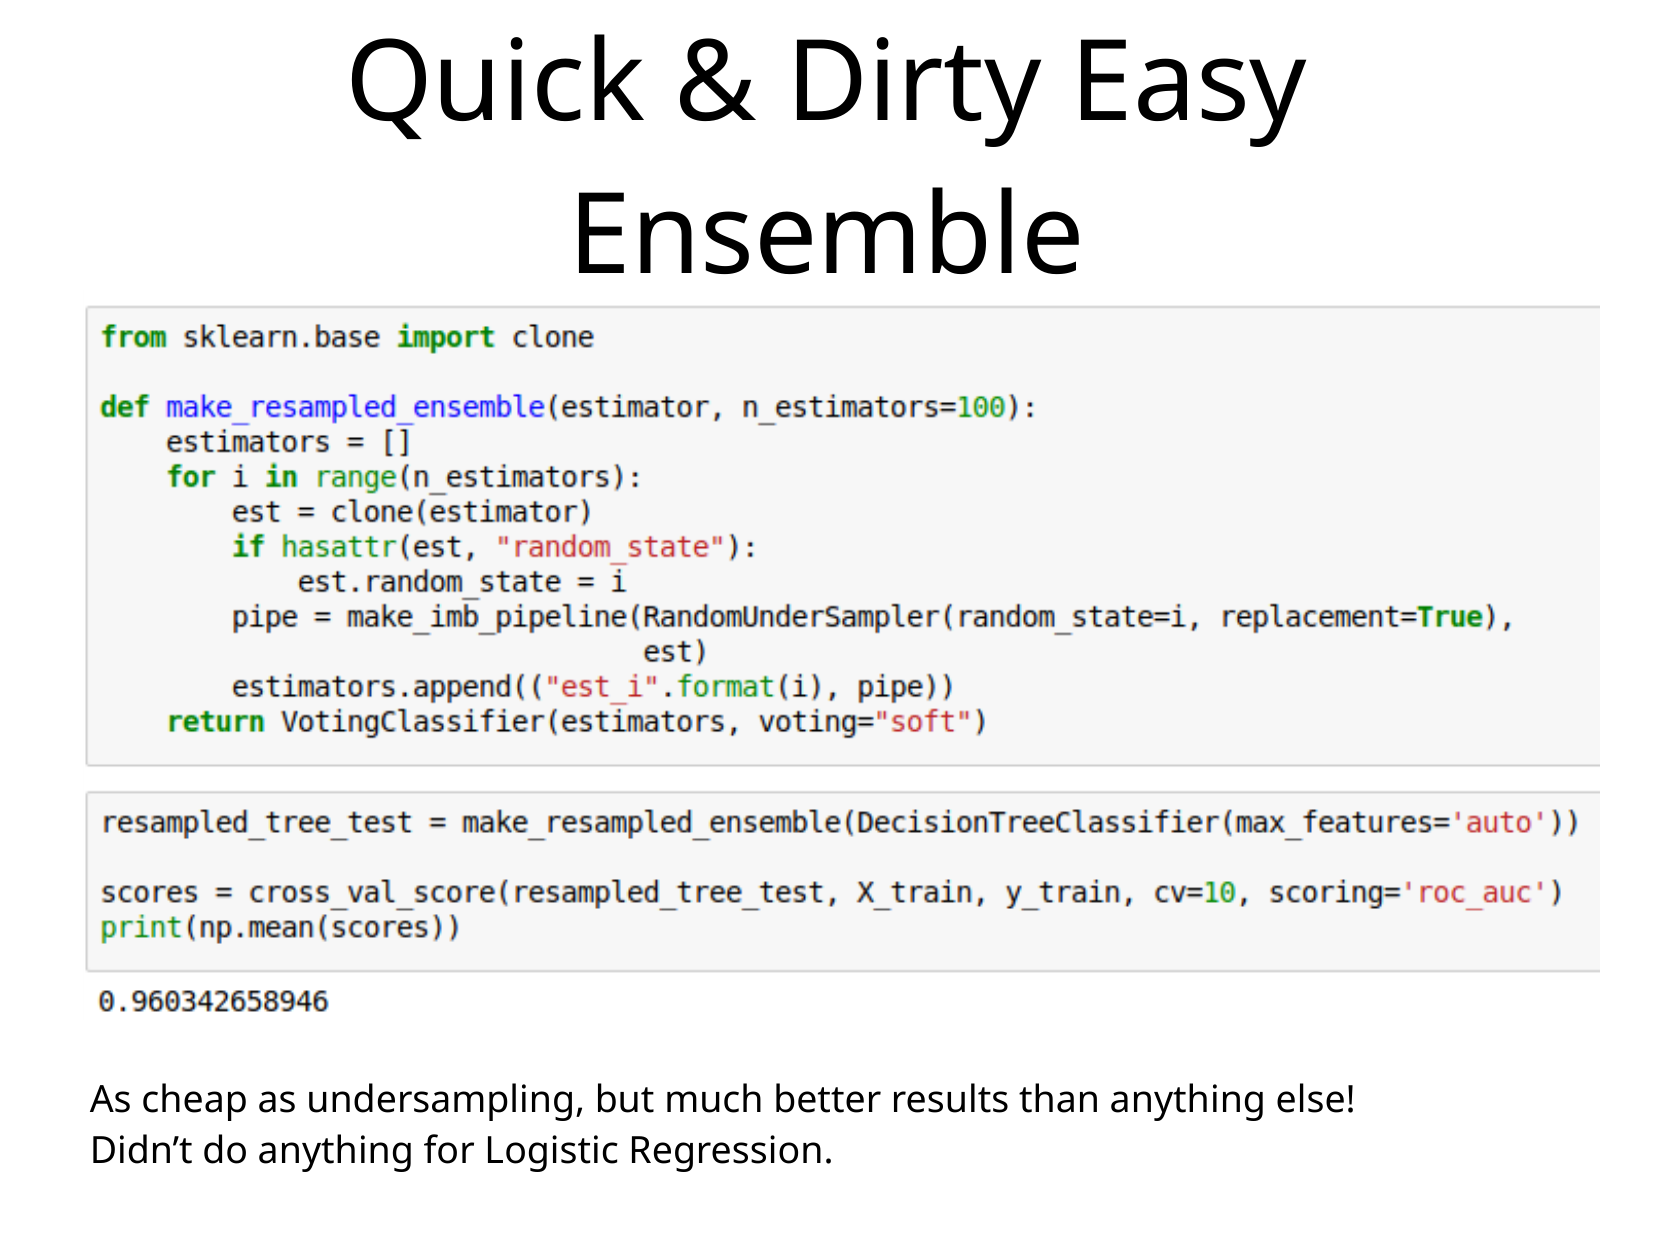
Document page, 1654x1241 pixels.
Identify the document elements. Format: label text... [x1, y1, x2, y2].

picture [82, 290, 1600, 1021]
title Quick & Dirty Easy Ensemble [82, 49, 1571, 257]
text_box As cheap as undersampling, but much better results than anything else! Didn’t do anything for Logistic Regression. [75, 1065, 1426, 1156]
